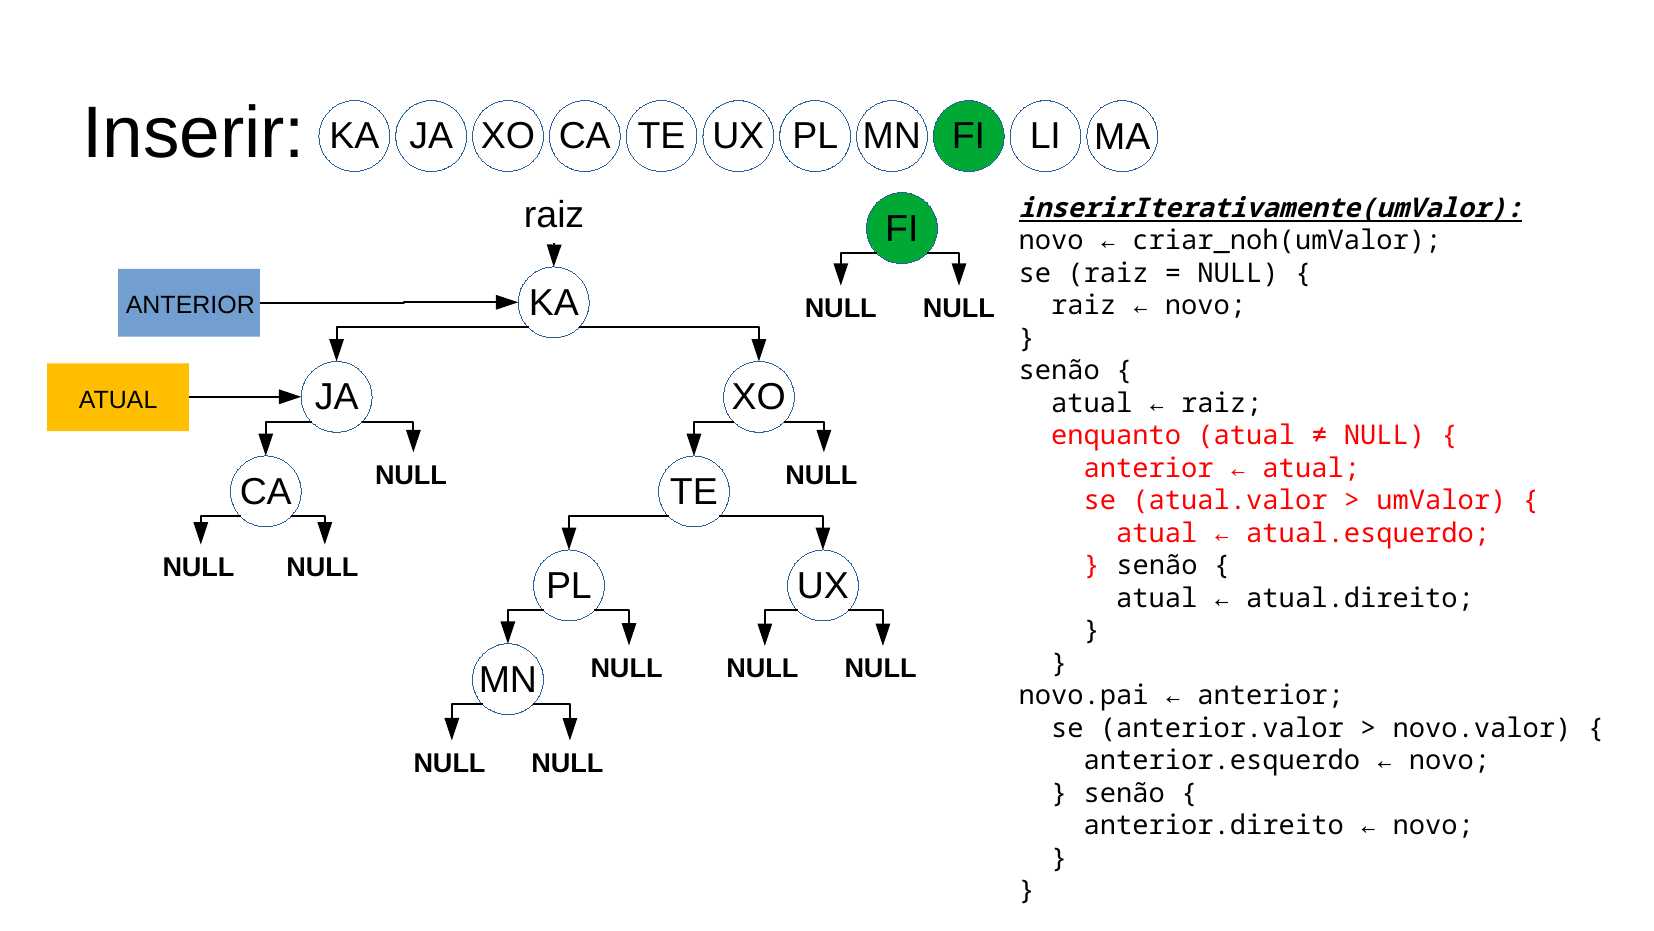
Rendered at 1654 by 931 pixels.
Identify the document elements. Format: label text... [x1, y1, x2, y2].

text_box [47, 363, 189, 432]
text_box NULL [360, 452, 467, 498]
text_box XO [472, 100, 544, 172]
text_box PL [533, 549, 605, 621]
text_box [118, 327, 260, 337]
text_box TE [658, 455, 730, 527]
text_box JA [395, 100, 467, 172]
text_box NULL [770, 452, 878, 498]
text_box ANTERIOR [111, 283, 272, 327]
text_box MN [472, 643, 544, 715]
title Inserir: [82, 54, 1571, 211]
text_box UX [702, 100, 774, 172]
text_box ATUAL [63, 377, 178, 421]
text_box FI [933, 100, 1005, 172]
text_box MA [1086, 100, 1158, 172]
text_box UX [787, 549, 859, 621]
text_box JA [301, 361, 373, 433]
text_box PL [779, 100, 851, 172]
text_box NULL [575, 645, 683, 691]
text_box NULL [711, 645, 818, 691]
text_box FI [866, 192, 938, 264]
text_box NULL [147, 544, 254, 590]
text_box LI [1010, 100, 1081, 172]
text_box [118, 268, 260, 283]
text_box MN [856, 100, 928, 172]
text_box NULL [908, 285, 1010, 331]
text_box XO [723, 361, 795, 433]
text_box TE [626, 100, 697, 172]
text_box CA [549, 100, 621, 172]
text_box KA [518, 266, 590, 338]
text_box inserirIterativamente(umValor): novo ← criar_noh(umValor); se (raiz = NULL) { raiz ← novo; } senão { atual ← raiz; enquanto (atual ≠ NULL) { anterior ← atual; se (atual.valor > umValor) { atual ← atual.esquerdo; } senão { atual ← atual.direito; } } novo.pai ← anterior; se (anterior.valor > novo.valor) { anterior.esquerdo ← novo; } senão { anterior.direito ← novo; } } [1003, 182, 1654, 931]
text_box NULL [271, 544, 378, 590]
text_box KA [318, 100, 390, 172]
text_box [744, 118, 786, 212]
text_box NULL [516, 740, 624, 786]
text_box CA [230, 455, 302, 527]
text_box NULL [398, 740, 505, 786]
text_box raiz [509, 186, 600, 244]
text_box NULL [829, 645, 937, 691]
text_box NULL [790, 285, 892, 331]
